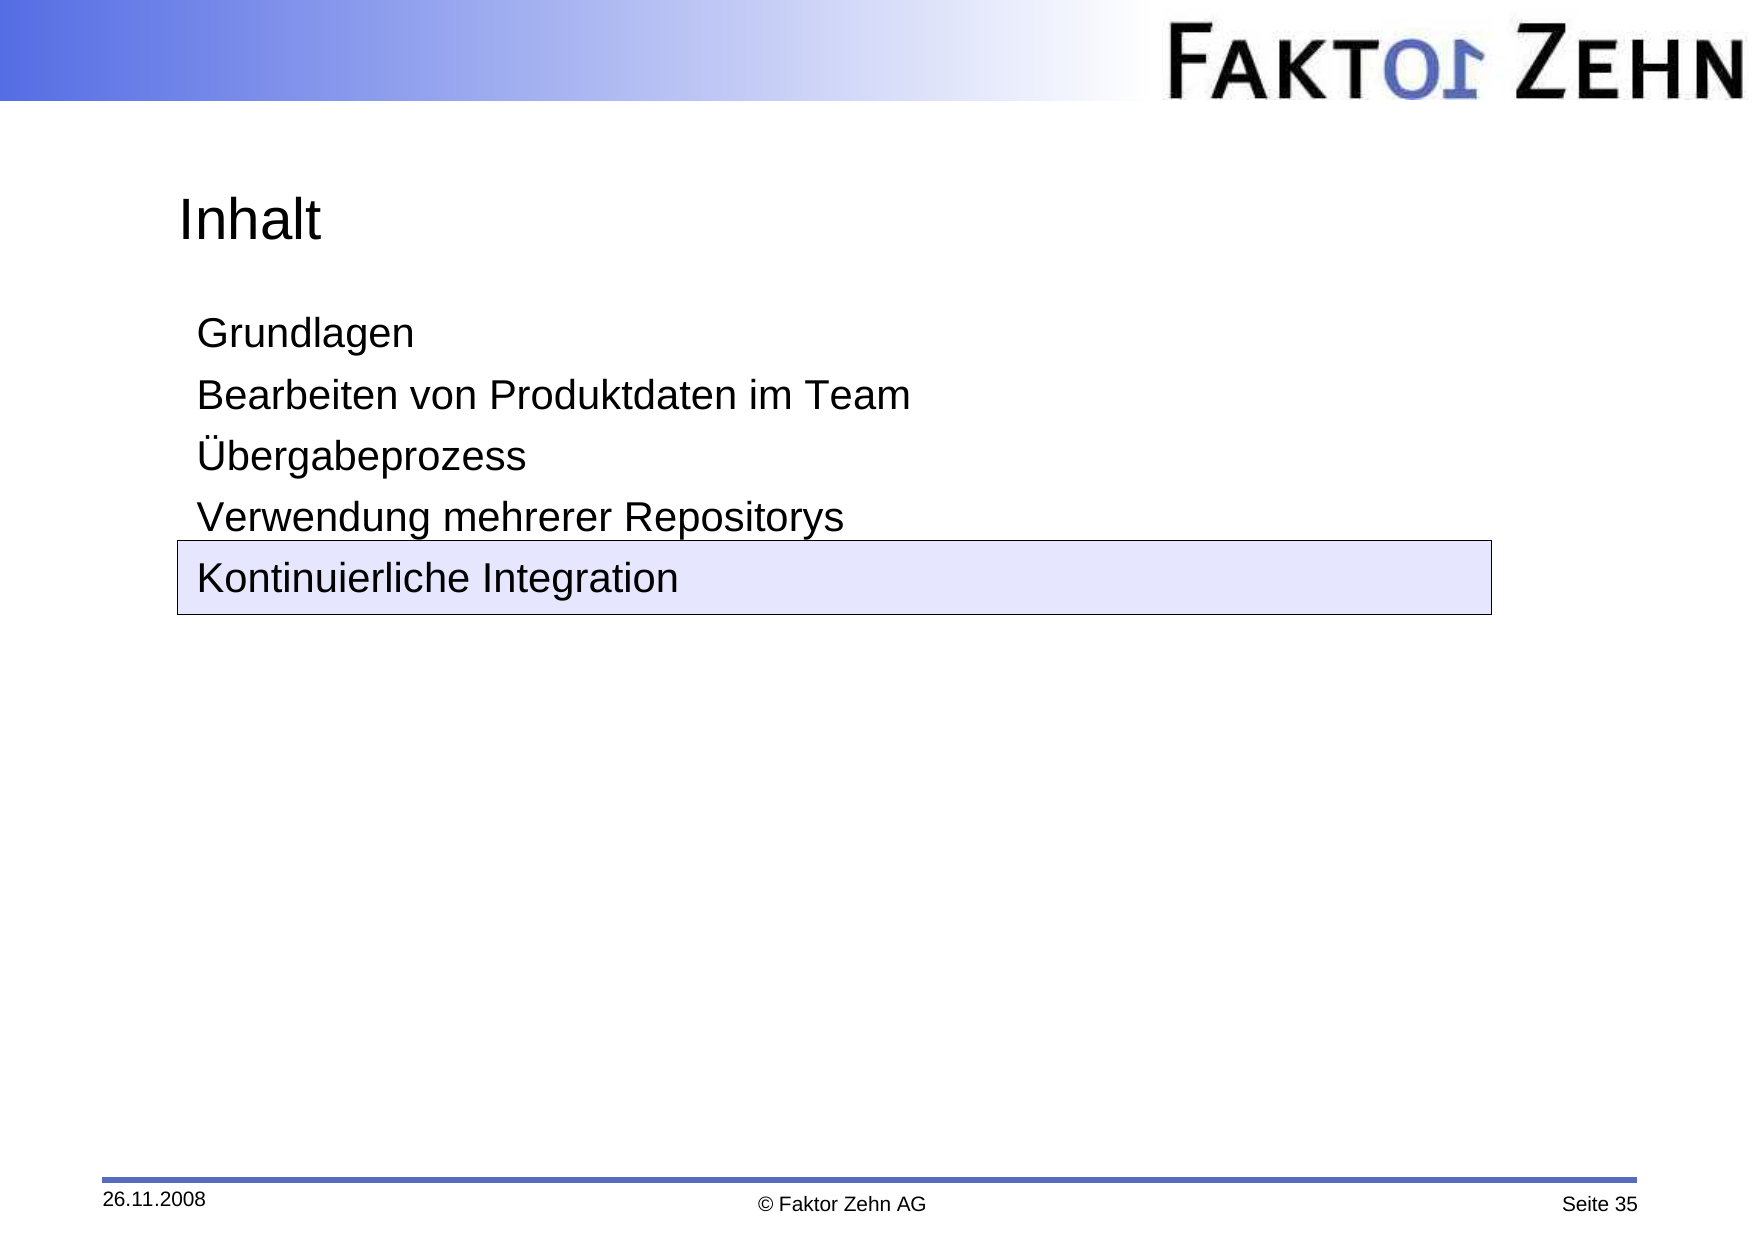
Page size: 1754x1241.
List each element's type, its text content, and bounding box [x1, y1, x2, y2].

picture [1162, 7, 1752, 100]
list Grundlagen Bearbeiten von Produktdaten im Team Übergabeprozess Verwendung mehrerer Repositorys Kontinuierliche Integration [178, 310, 1576, 1078]
title Inhalt [178, 142, 1576, 296]
